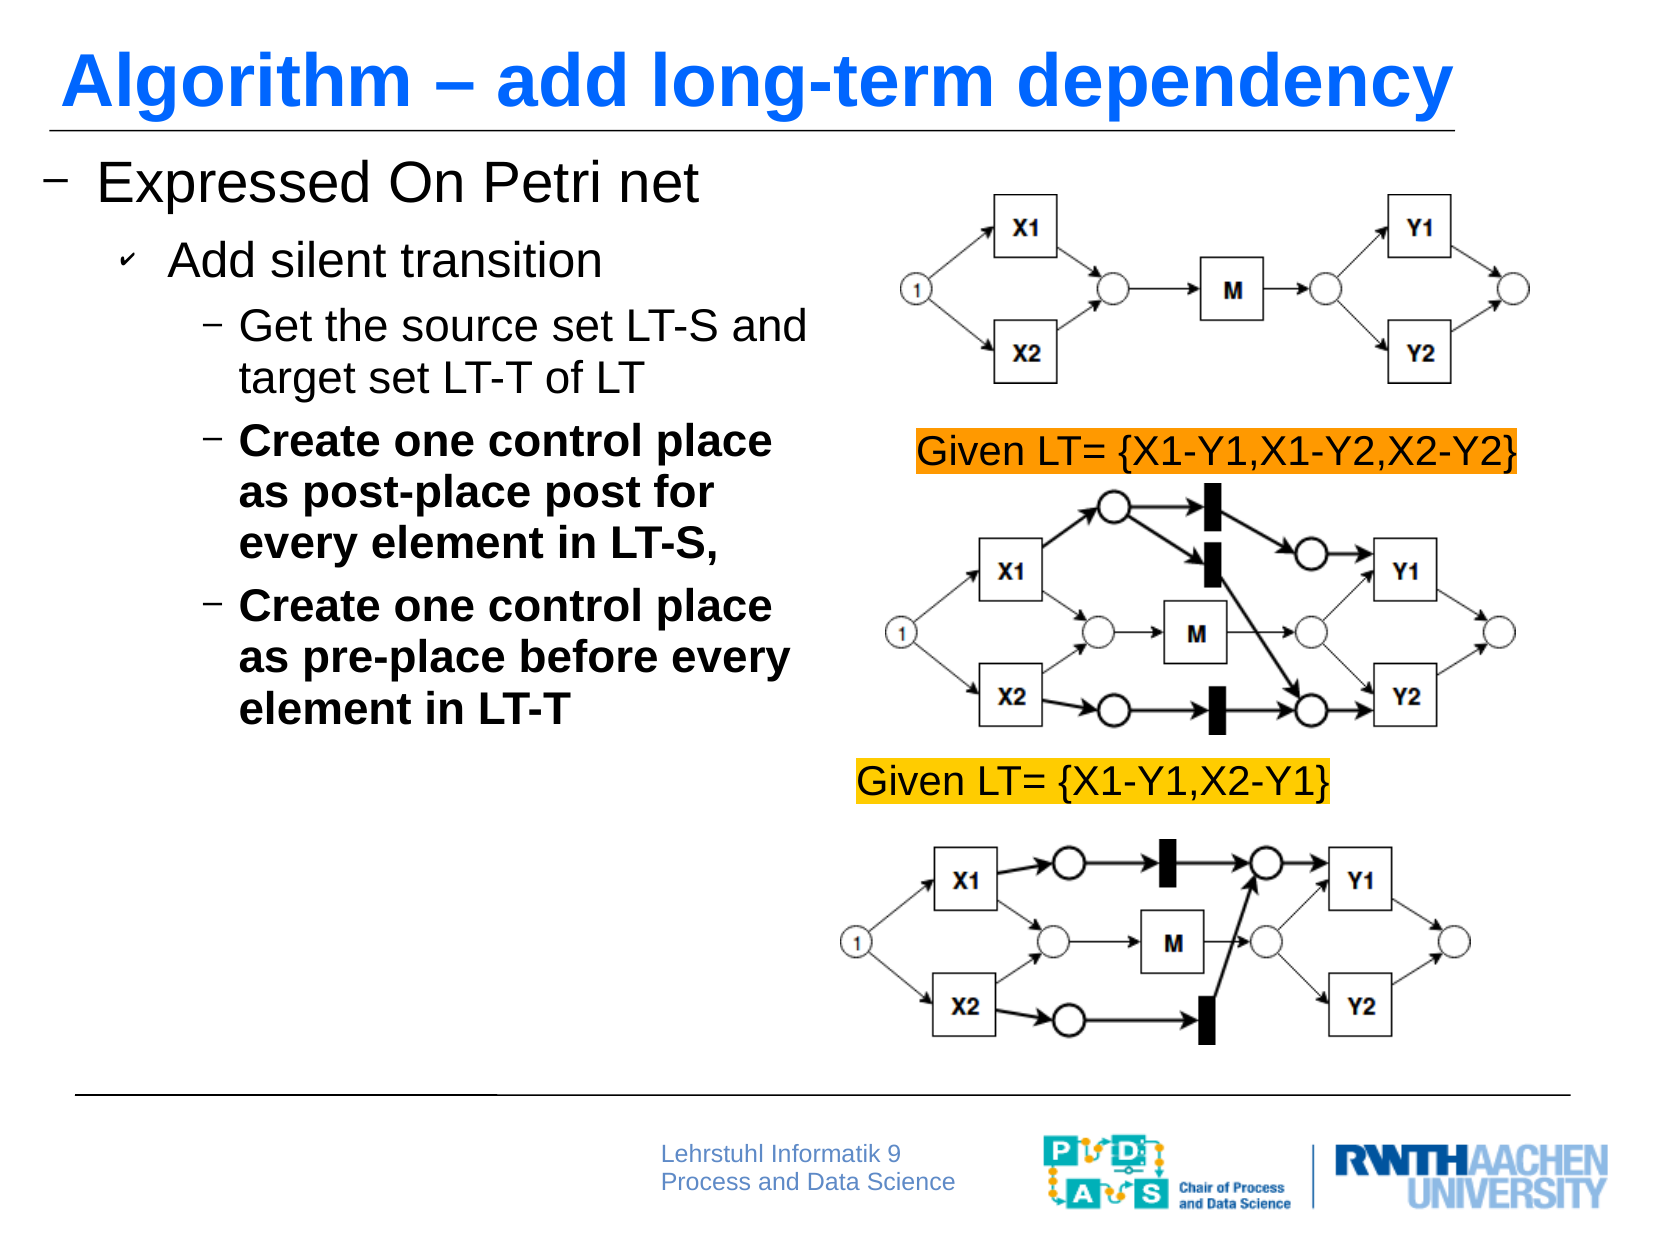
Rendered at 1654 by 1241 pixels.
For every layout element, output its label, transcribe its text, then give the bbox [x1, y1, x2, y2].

text_box Given LT= {X1-Y1,X2-Y1} [735, 750, 1501, 826]
picture [1005, 1090, 1647, 1241]
list Expressed On Petri net Add silent transition Get the source set LT-S and target set LT-T of LT Create one control place as post-place post for every element in LT-S, Create one control place as pre-place before every element in LT-T [0, 150, 811, 1021]
picture [840, 839, 1471, 1045]
picture [885, 496, 1516, 736]
title Algorithm – add long-term dependency [60, 30, 1549, 131]
picture [900, 194, 1530, 384]
text_box Given LT= {X1-Y1,X1-Y2,X2-Y2} [795, 420, 1561, 496]
